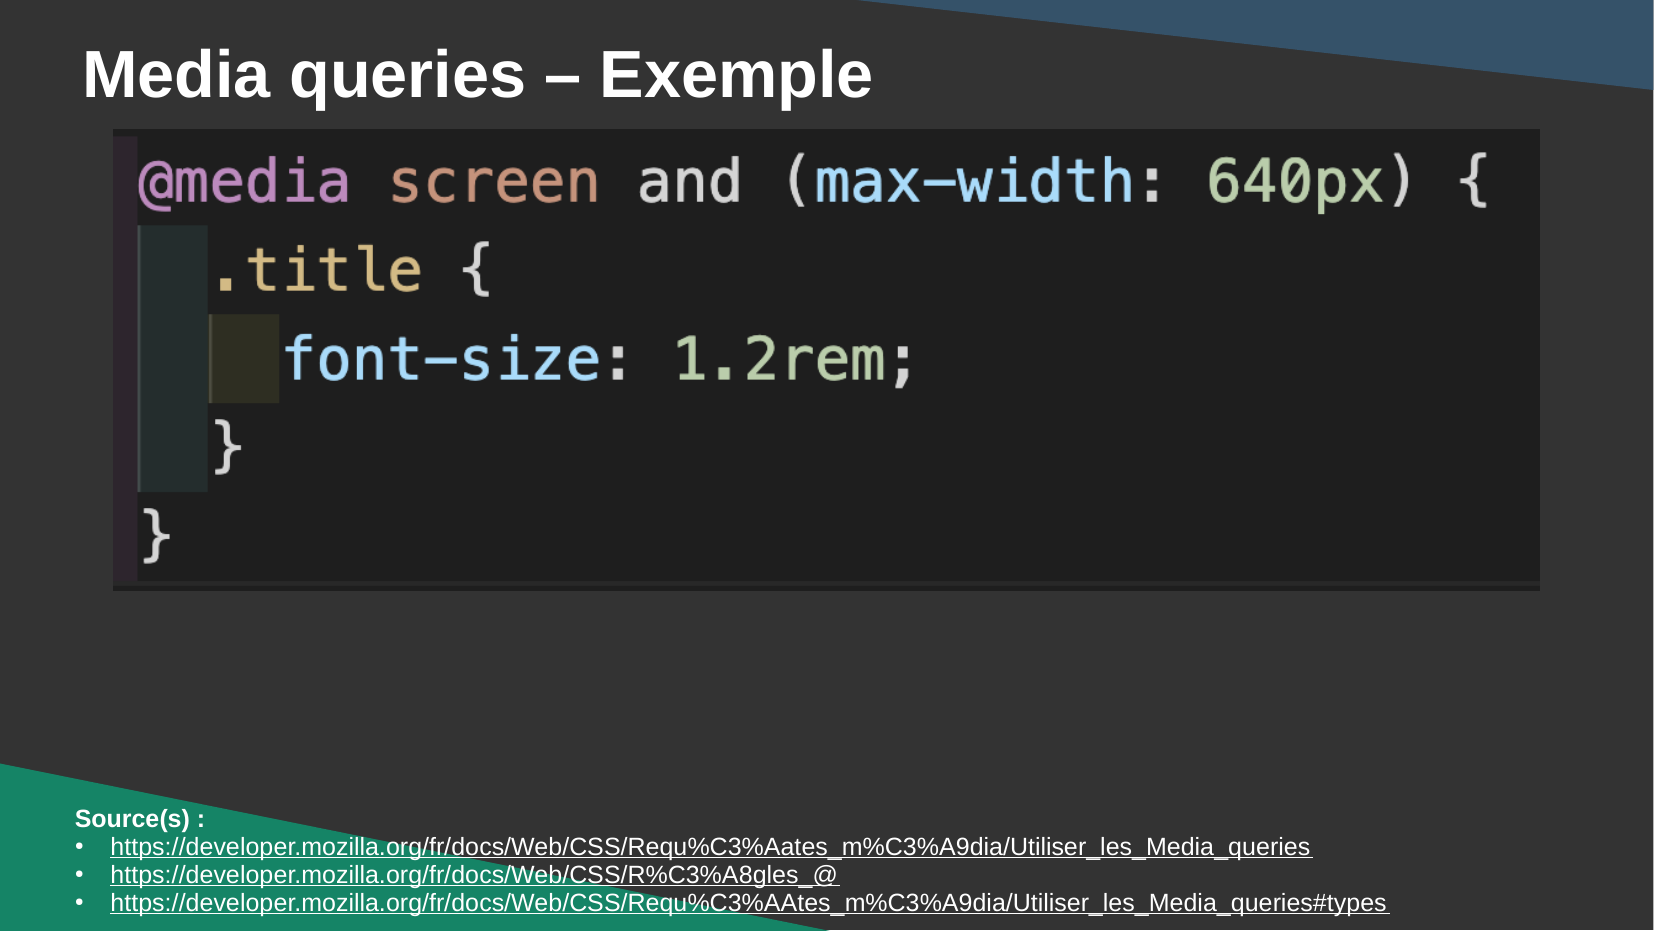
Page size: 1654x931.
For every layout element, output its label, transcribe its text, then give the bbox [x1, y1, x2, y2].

text_box [856, 0, 1654, 91]
title Media queries – Exemple [82, 37, 1571, 122]
picture [113, 129, 1540, 591]
text_box Source(s) : https://developer.mozilla.org/fr/docs/Web/CSS/Requ%C3%Aates_m%C3%A9dia/Utiliser_les_Media_queries https://developer.mozilla.org/fr/docs/Web/CSS/R%C3%A8gles_@ https://developer.mozilla.org/fr/docs/Web/CSS/Requ%C3%AAtes_m%C3%A9dia/Utiliser_les_Media_queries#types [60, 797, 1546, 931]
text_box [0, 763, 167, 931]
